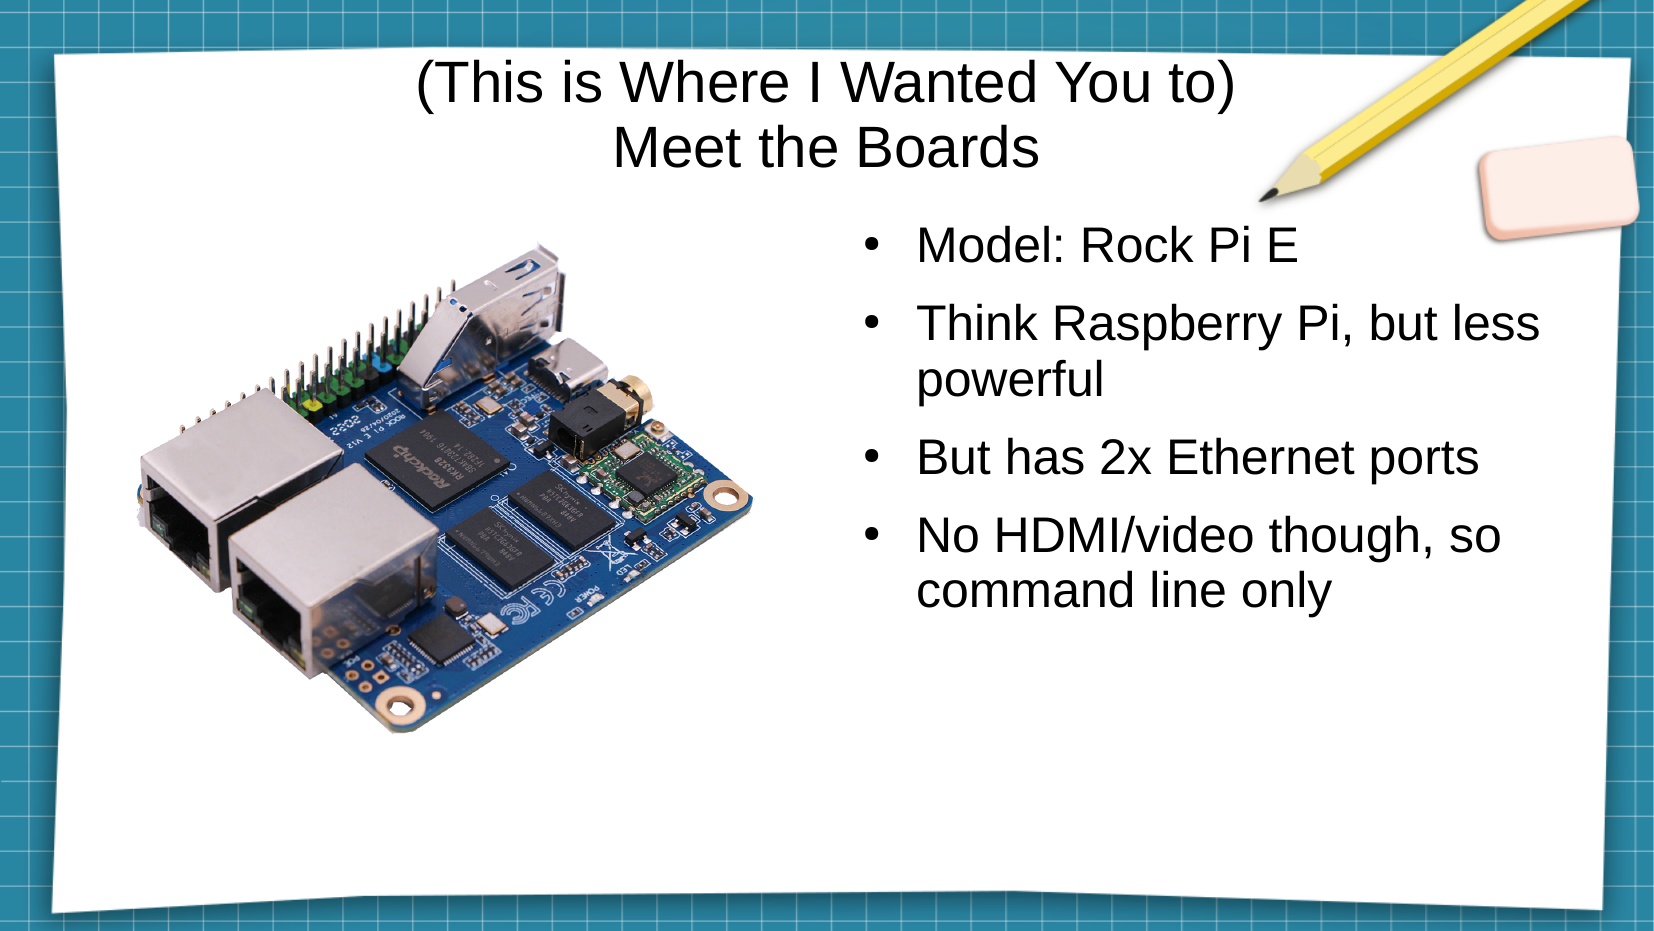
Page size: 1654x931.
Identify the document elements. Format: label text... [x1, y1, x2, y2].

list Model: Rock Pi E Think Raspberry Pi, but less powerful But has 2x Ethernet ports No HDMI/video though, so command line only [845, 217, 1572, 758]
picture [0, 0, 1654, 931]
title (This is Where I Wanted You to) Meet the Boards [82, 37, 1571, 193]
